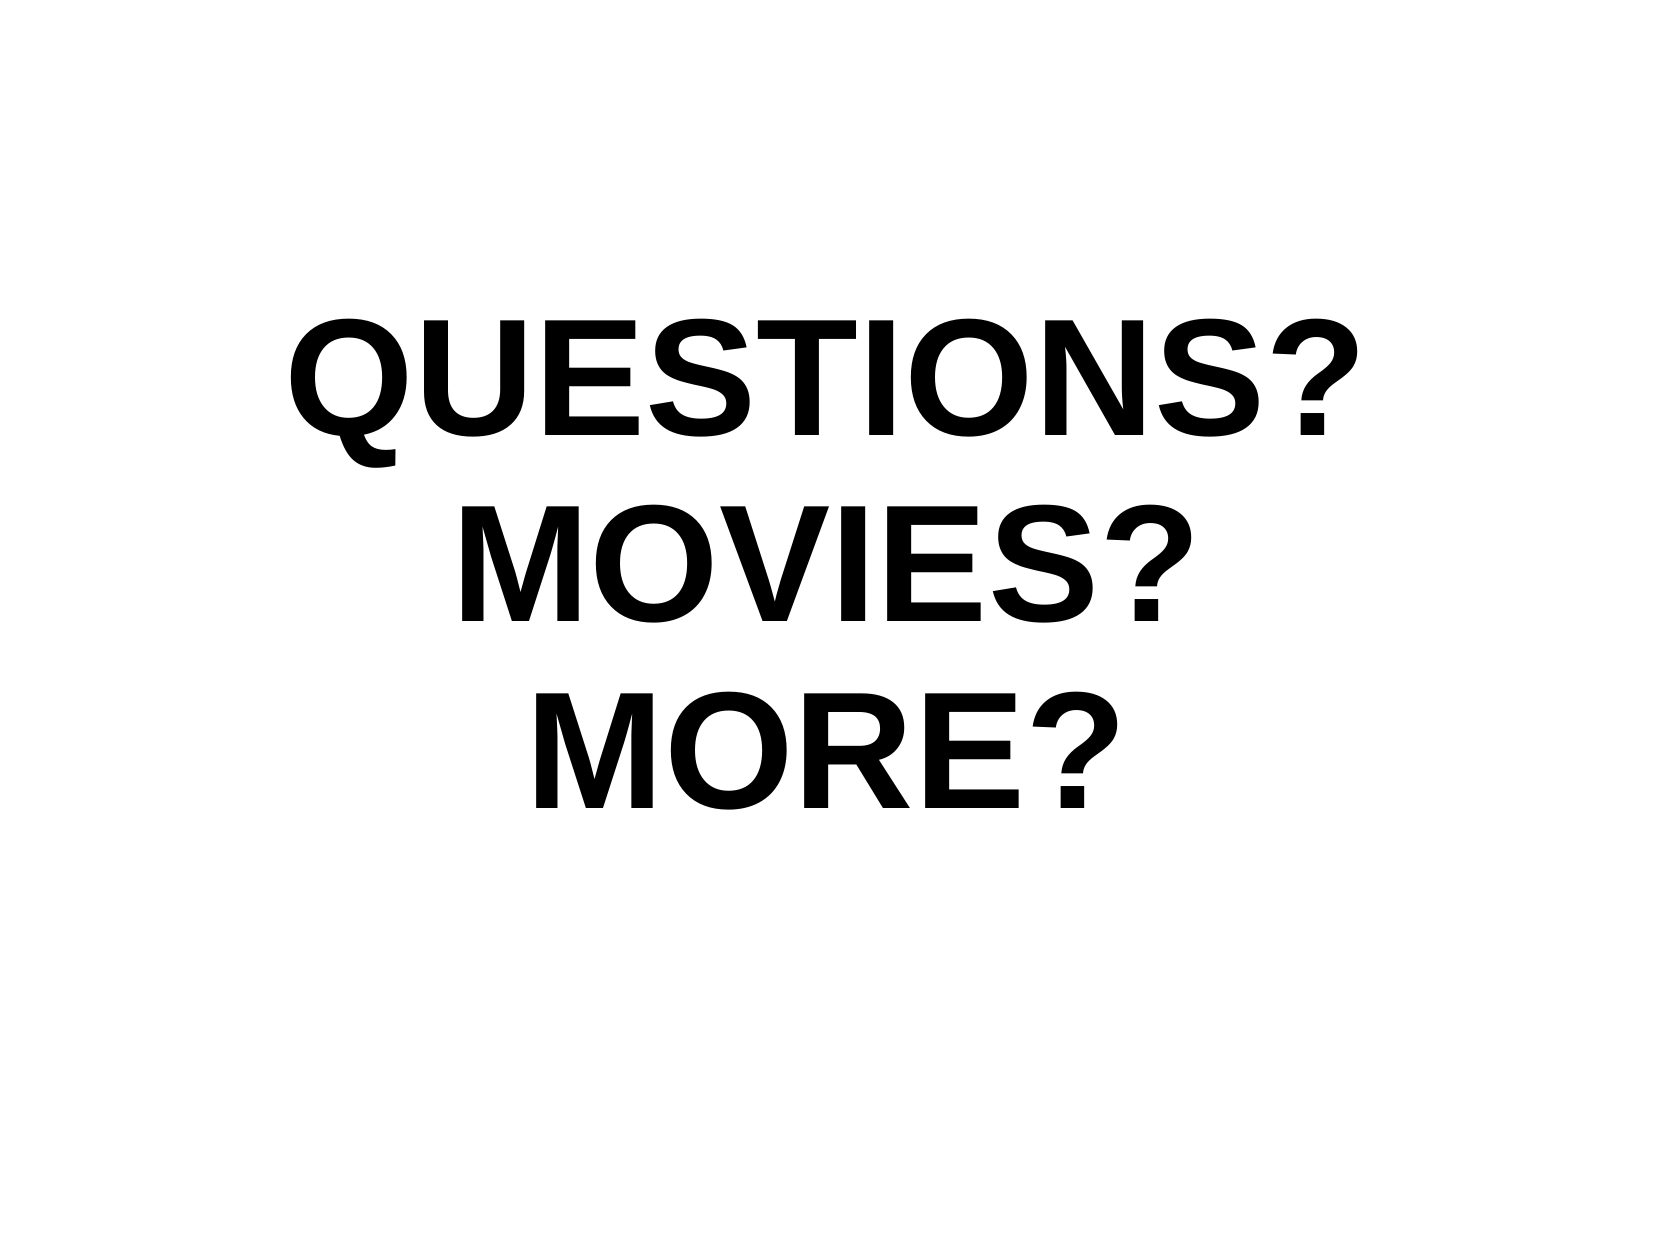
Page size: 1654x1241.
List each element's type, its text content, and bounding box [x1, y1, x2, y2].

text_box QUESTIONS? MOVIES? MORE? [269, 277, 1384, 852]
